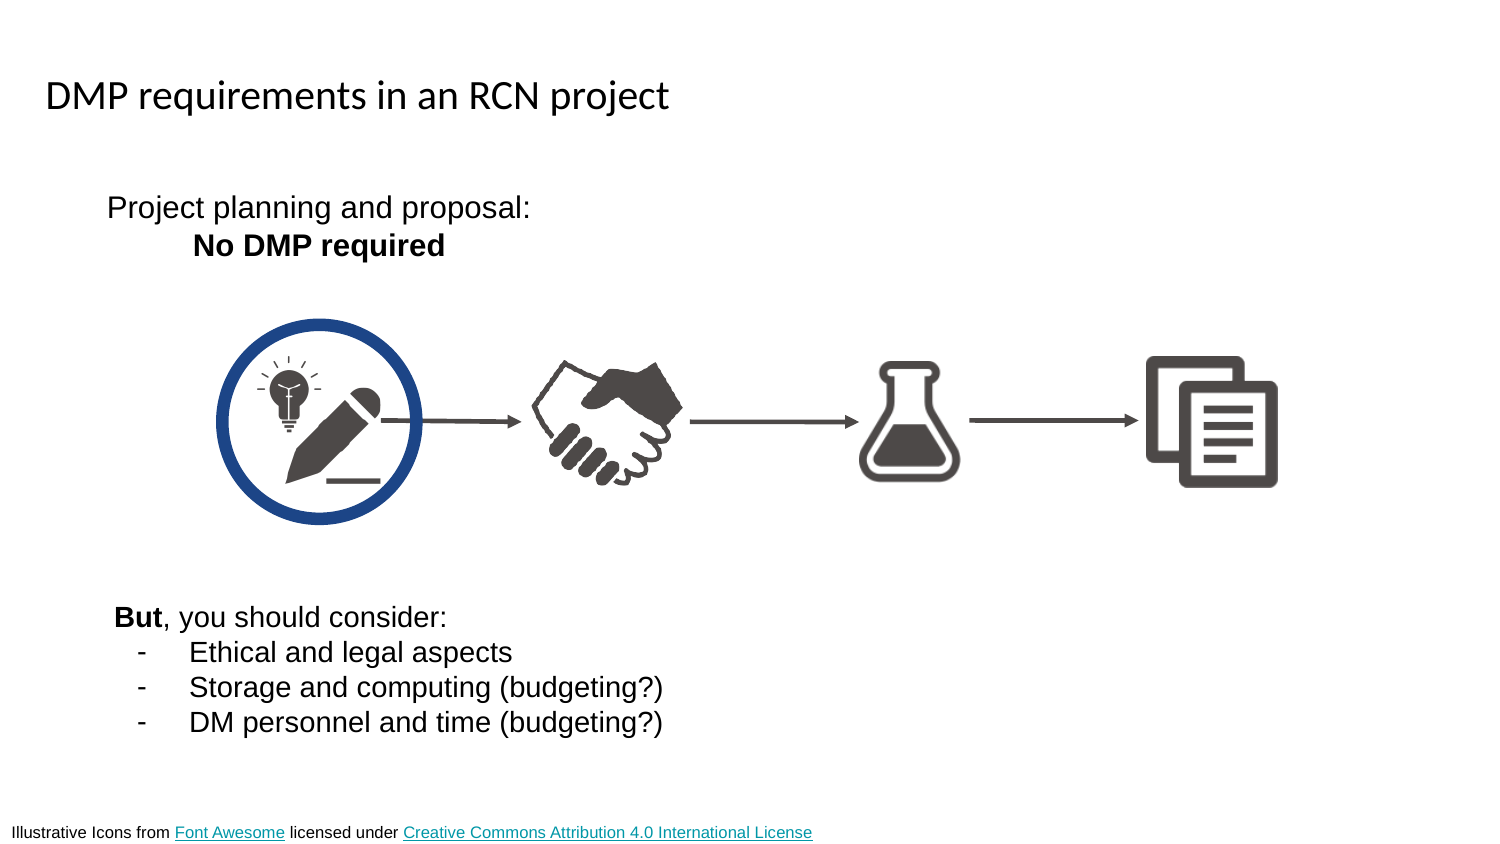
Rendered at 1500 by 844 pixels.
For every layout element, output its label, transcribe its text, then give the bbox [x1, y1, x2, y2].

picture [521, 340, 690, 504]
text_box But, you should consider: Ethical and legal aspects Storage and computing (budgeting?) DM personnel and time (budgeting?) [99, 583, 1029, 754]
picture [257, 356, 381, 484]
picture [1146, 356, 1278, 488]
text_box DMP requirements in an RCN project [30, 45, 1312, 134]
text_box Project planning and proposal: No DMP required [34, 172, 605, 278]
picture [859, 361, 961, 483]
text_box Illustrative Icons from Font Awesome licensed under Creative Commons Attribution 4.0 International License [0, 783, 1240, 844]
